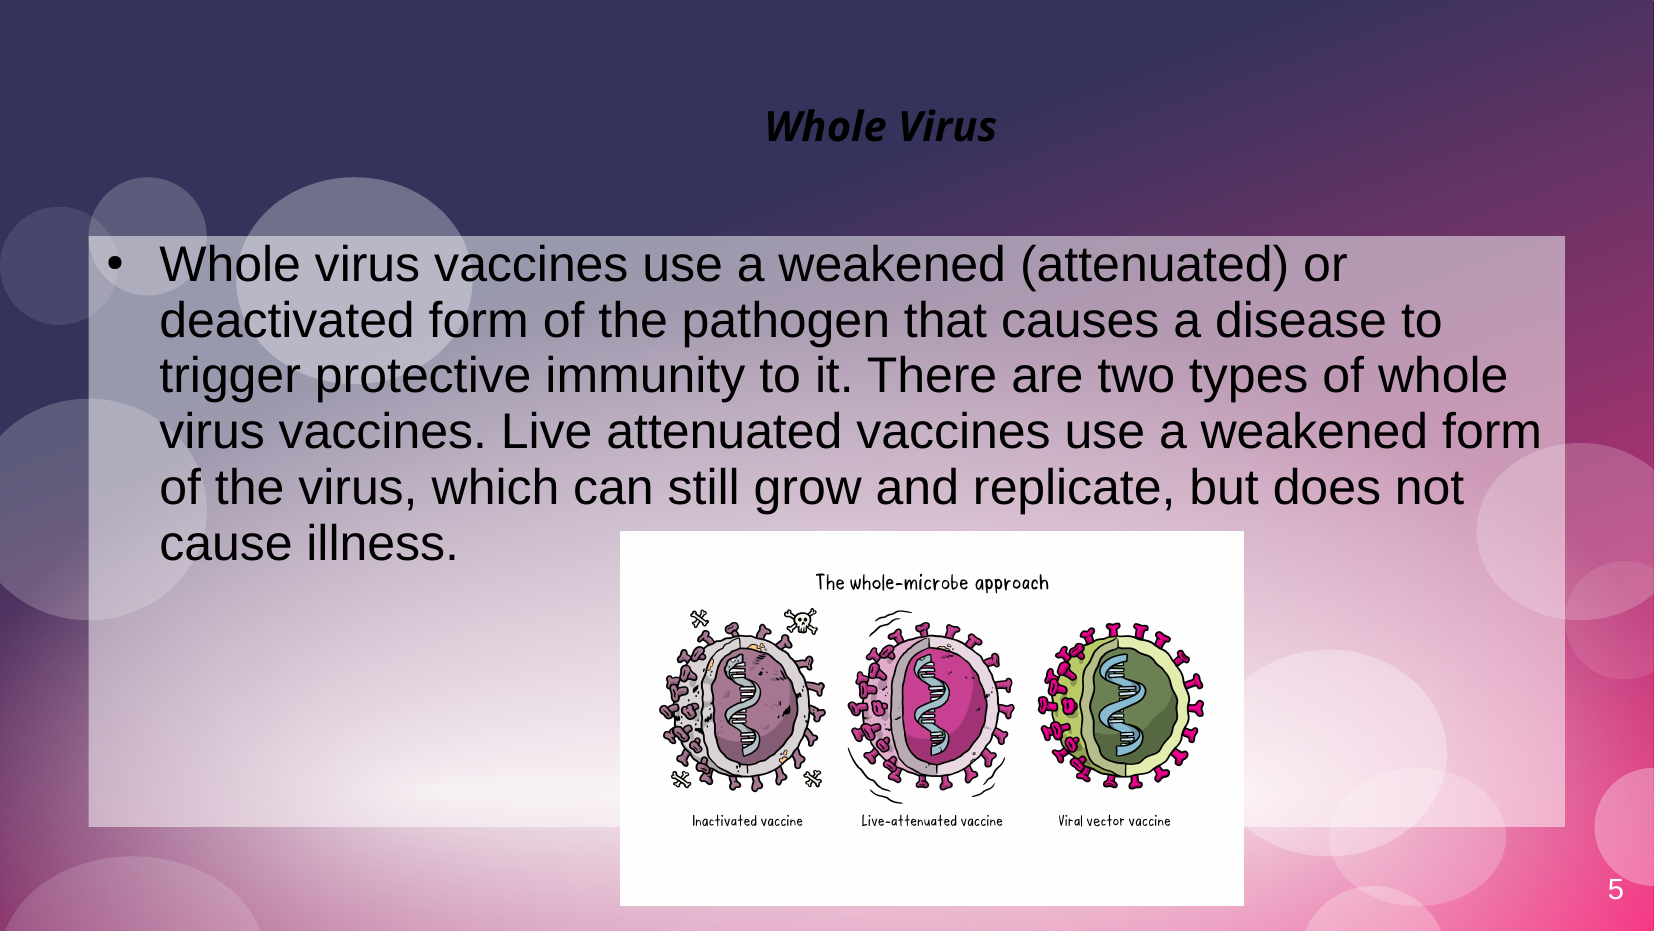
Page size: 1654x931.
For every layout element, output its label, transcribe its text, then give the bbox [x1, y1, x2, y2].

title Whole Virus [88, 44, 1565, 207]
picture [620, 531, 1244, 906]
list Whole virus vaccines use a weakened (attenuated) or deactivated form of the pathogen that causes a disease to trigger protective immunity to it. There are two types of whole virus vaccines. Live attenuated vaccines use a weakened form of the virus, which can still grow and replicate, but does not cause illness. [88, 236, 1565, 827]
